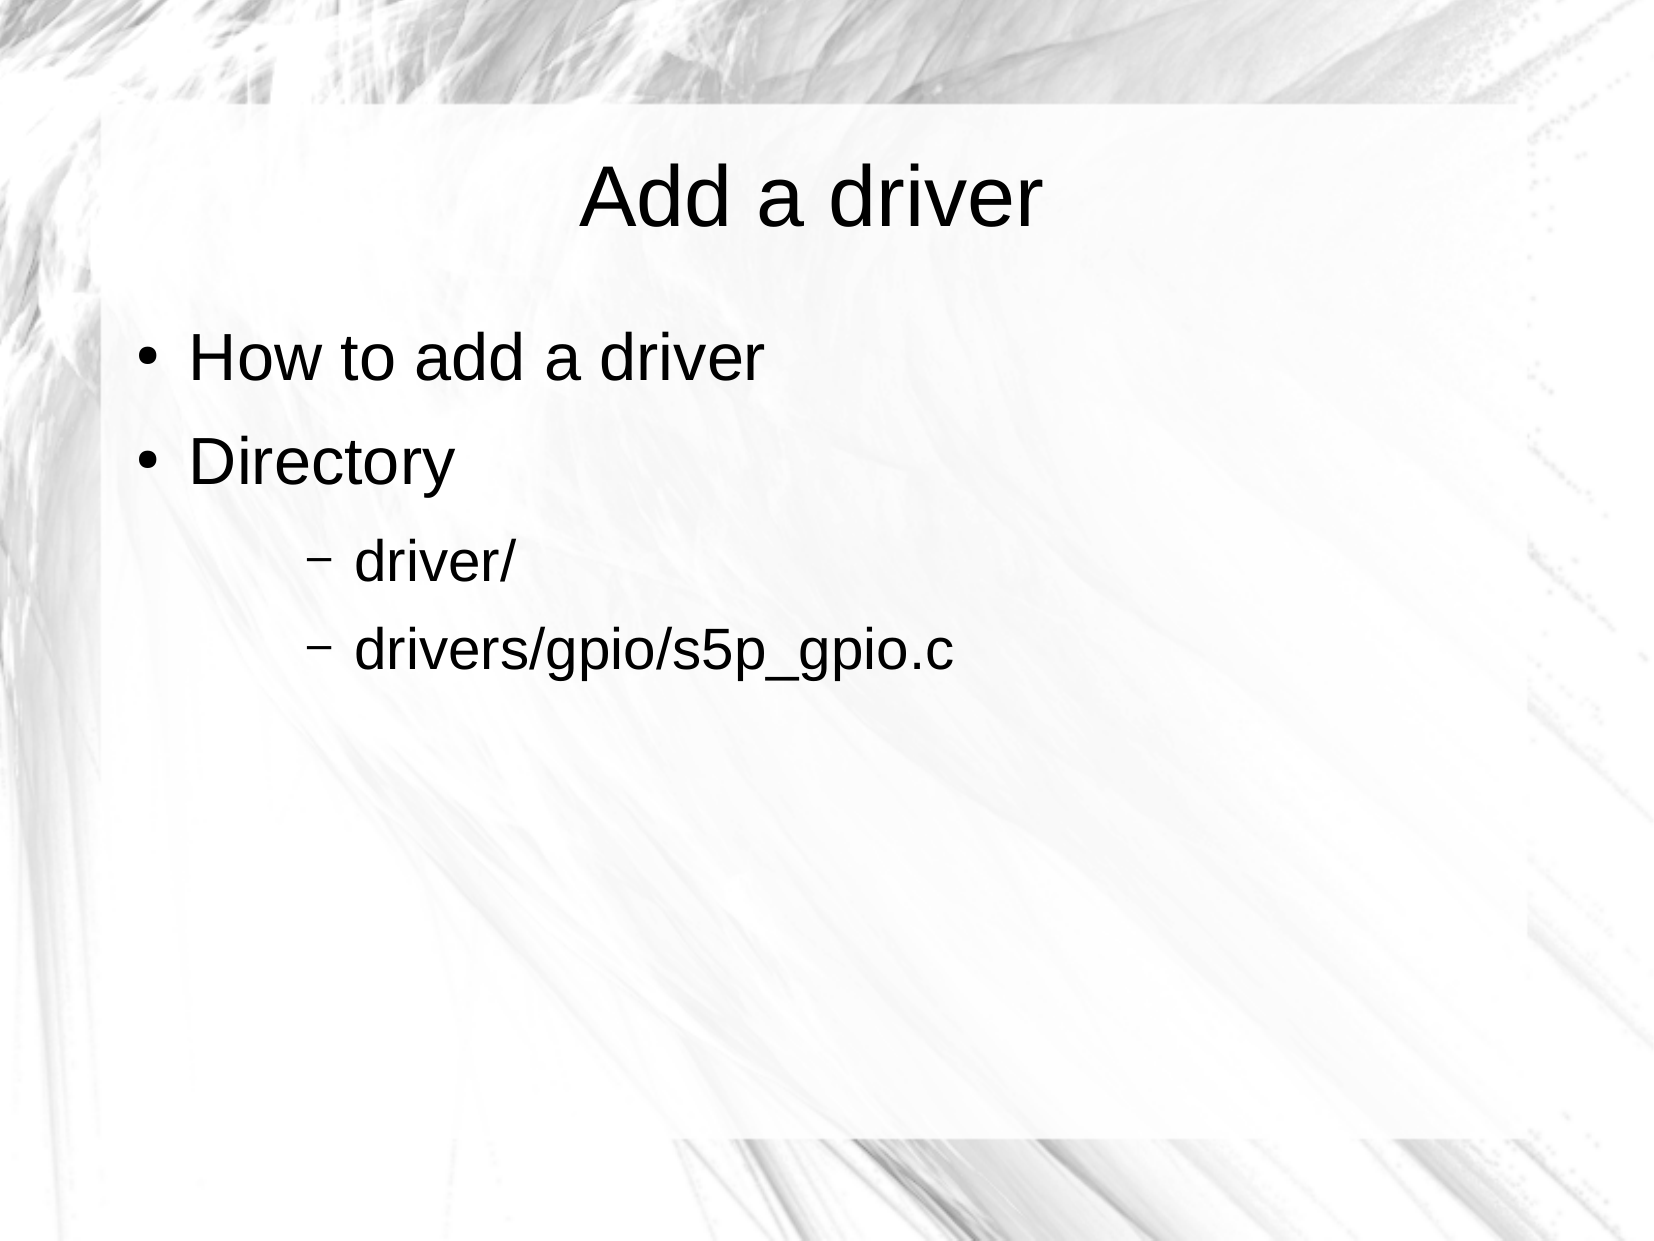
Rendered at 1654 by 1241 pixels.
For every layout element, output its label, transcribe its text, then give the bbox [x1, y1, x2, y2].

title Add a driver [118, 112, 1506, 281]
picture [0, 0, 1654, 1241]
list How to add a driver Directory driver/ drivers/gpio/s5p_gpio.c [118, 319, 1571, 1039]
